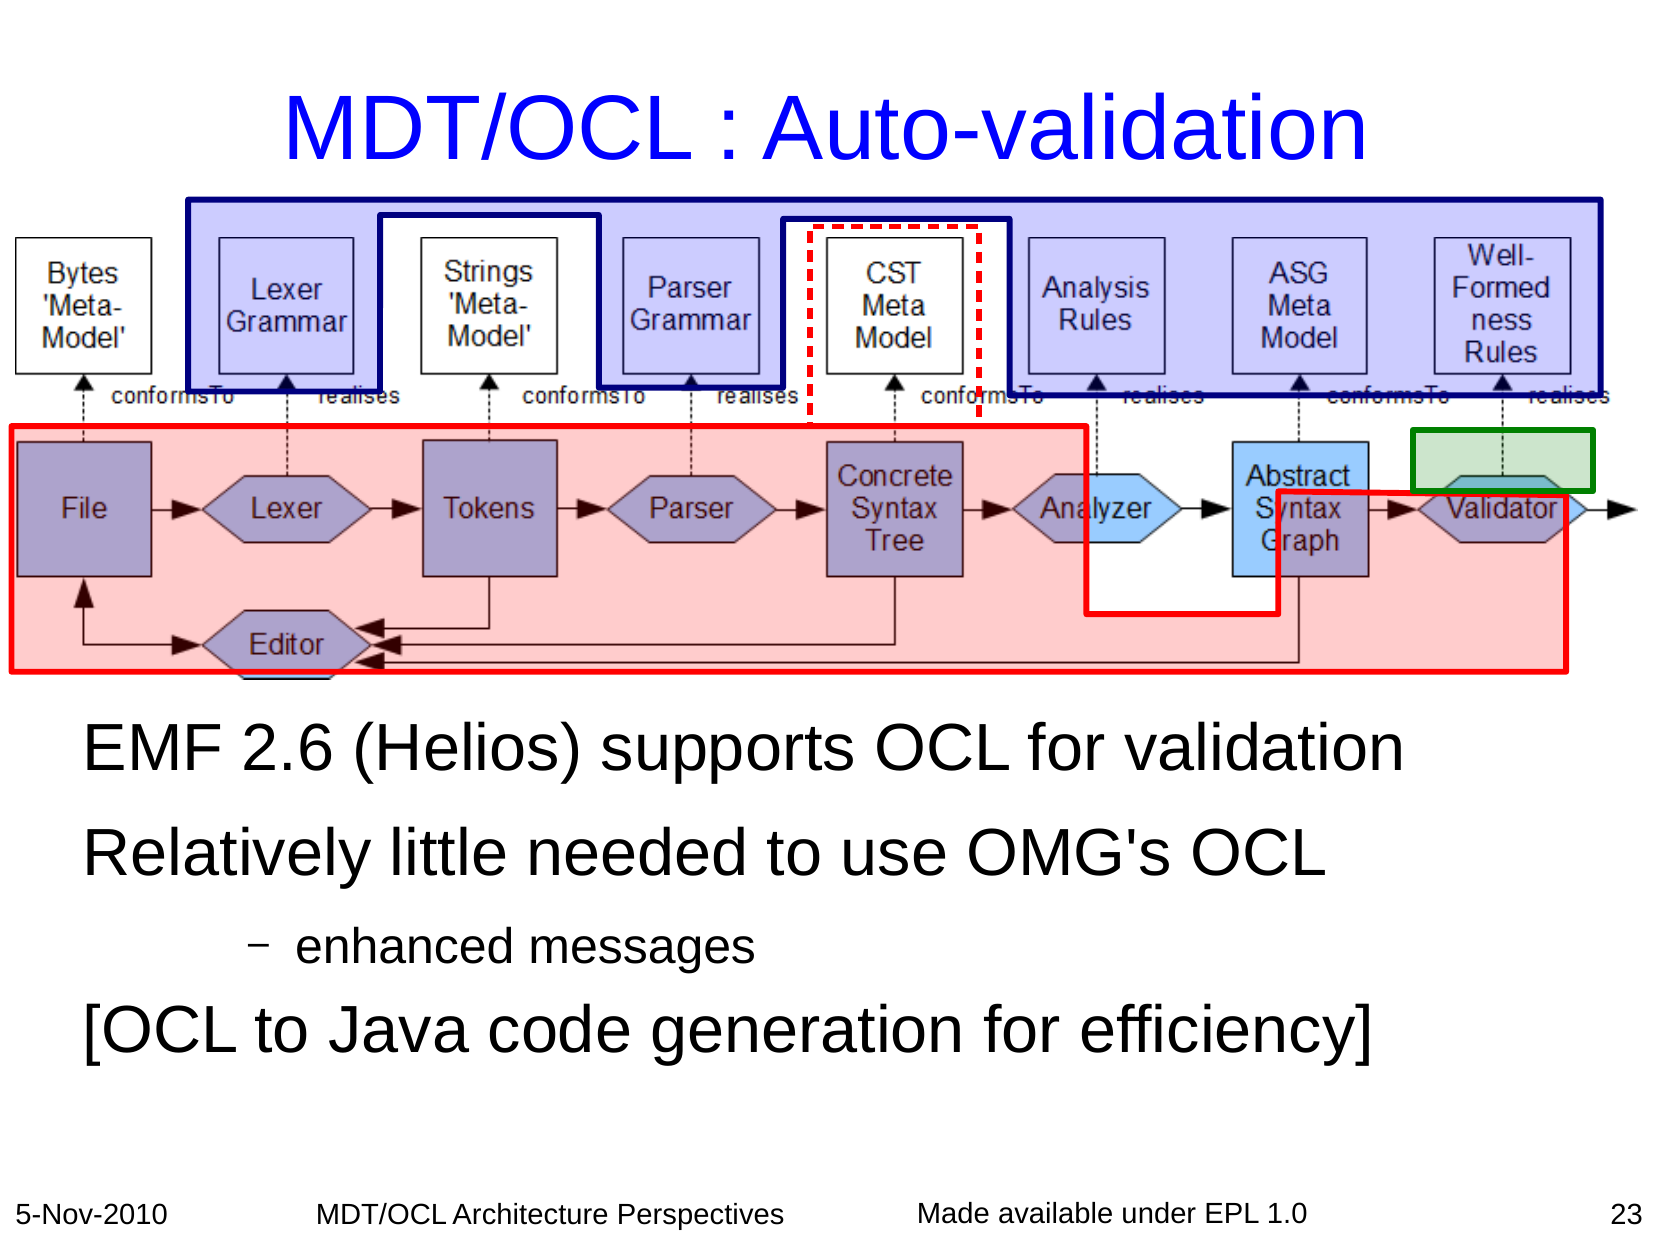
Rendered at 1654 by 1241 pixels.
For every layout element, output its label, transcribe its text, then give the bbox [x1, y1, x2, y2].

text_box [1412, 429, 1594, 492]
list EMF 2.6 (Helios) supports OCL for validation Relatively little needed to use OMG's OCL enhanced messages [OCL to Java code generation for efficiency] [82, 710, 1571, 1179]
text_box [11, 226, 1567, 672]
text_box [188, 199, 1601, 396]
title MDT/OCL : Auto-validation [82, 56, 1571, 200]
picture [15, 237, 809, 426]
picture [15, 237, 1638, 680]
